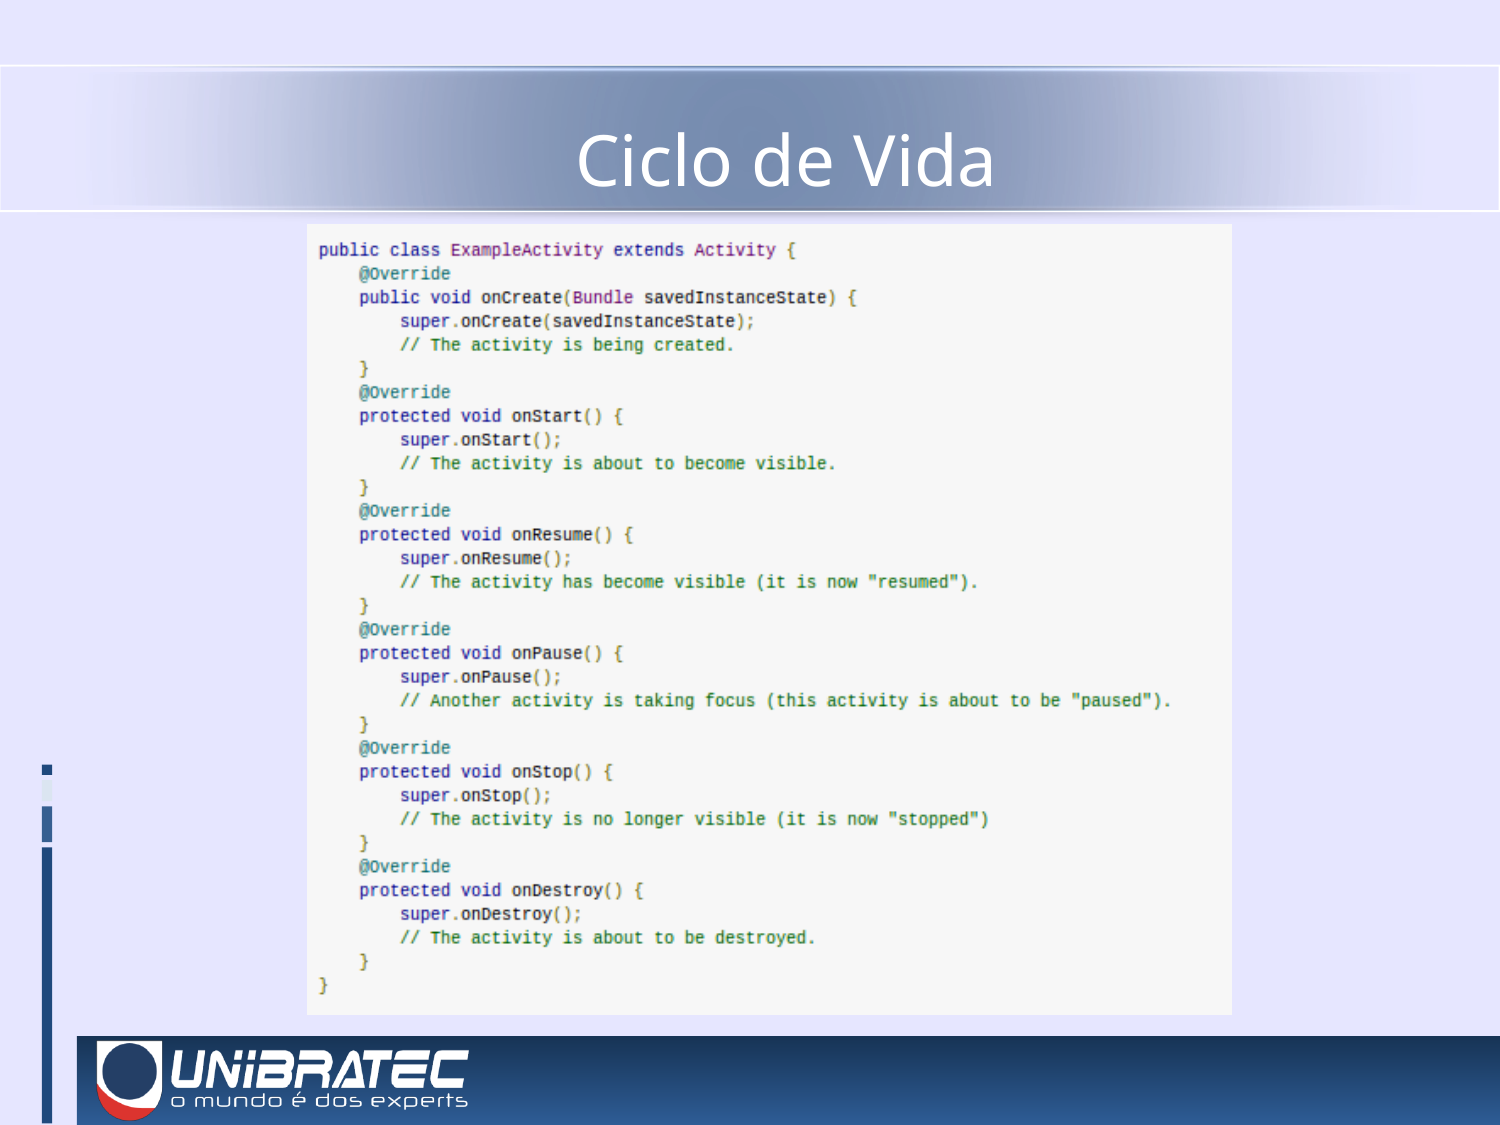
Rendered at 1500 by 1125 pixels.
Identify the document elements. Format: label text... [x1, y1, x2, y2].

picture [307, 224, 1232, 1015]
title Ciclo de Vida [150, 84, 1424, 233]
picture [0, 58, 1500, 227]
picture [96, 1040, 469, 1121]
